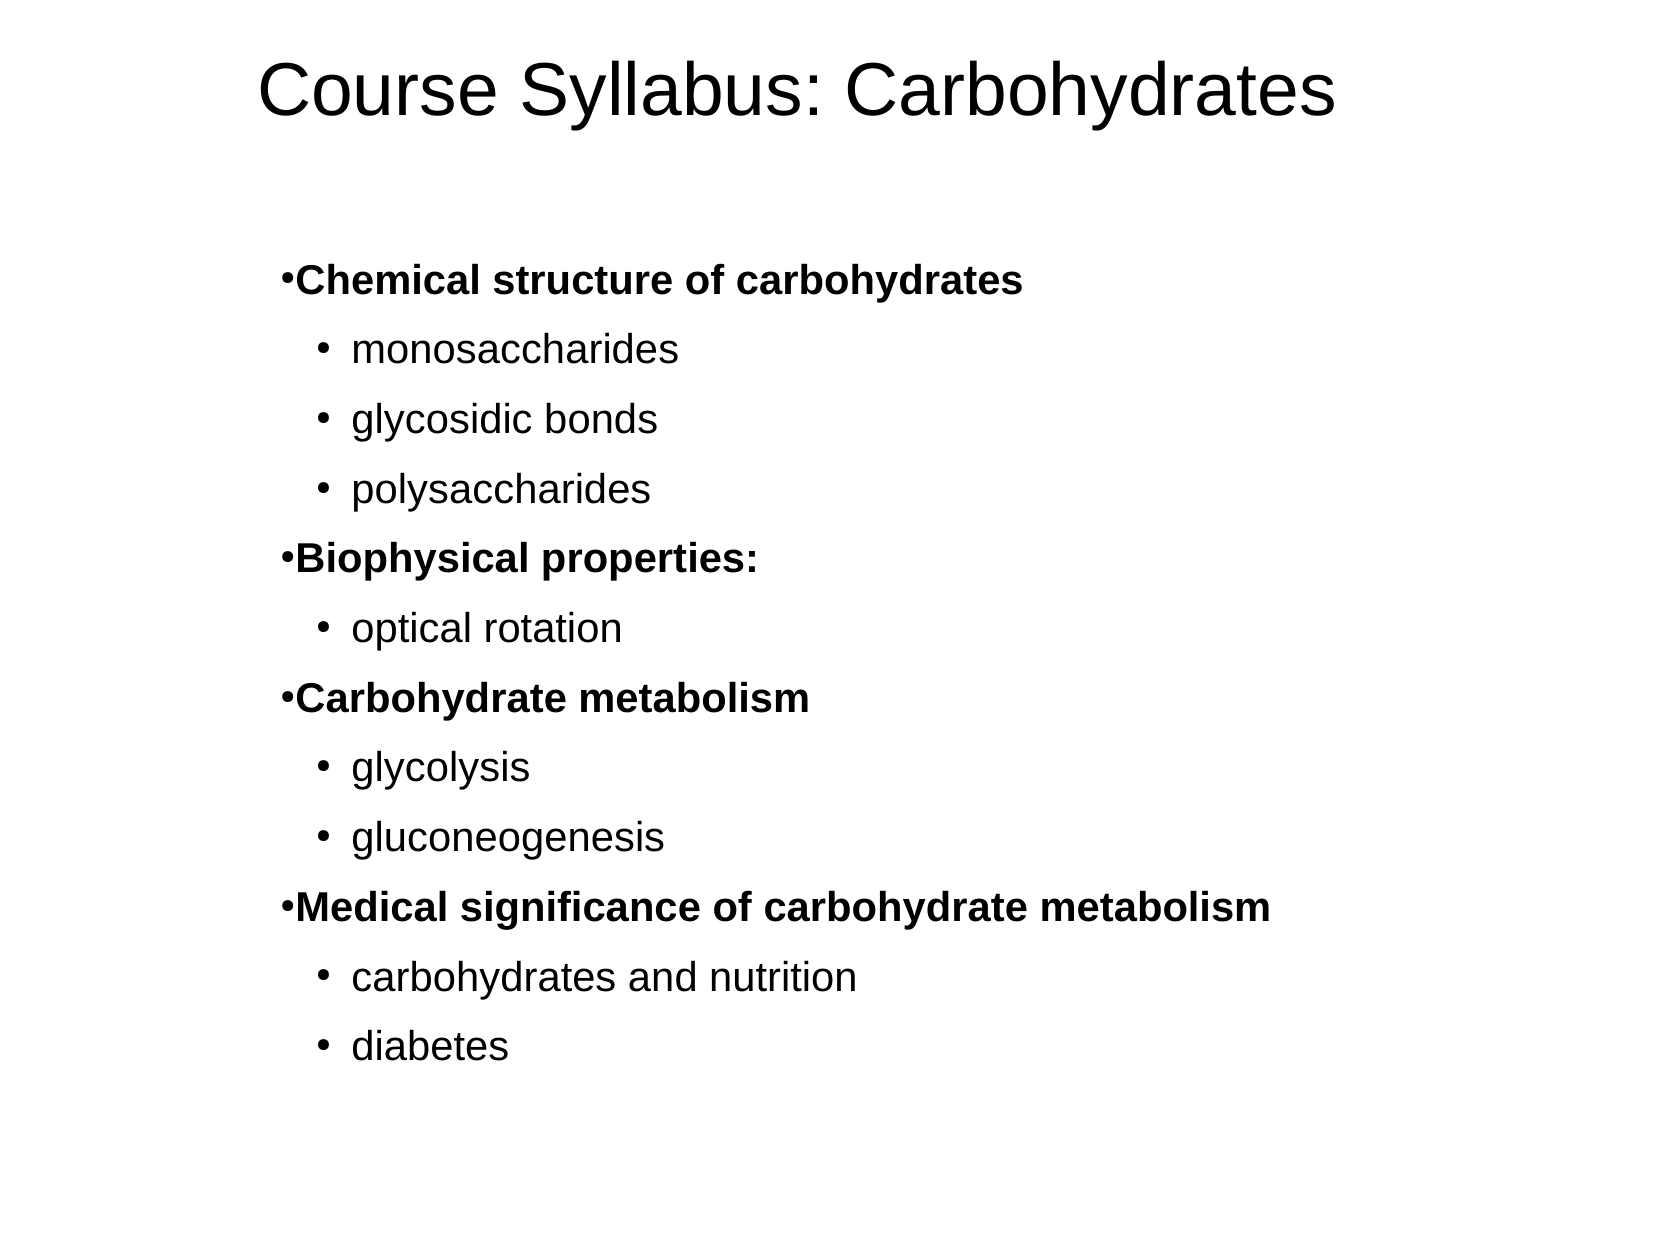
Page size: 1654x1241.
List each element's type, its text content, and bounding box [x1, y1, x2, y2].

title Course Syllabus: Carbohydrates [53, 25, 1542, 154]
text_box Chemical structure of carbohydrates monosaccharides glycosidic bonds polysaccharides Biophysical properties: optical rotation Carbohydrate metabolism glycolysis gluconeogenesis Medical significance of carbohydrate metabolism carbohydrates and nutrition diabetes [265, 225, 1536, 1063]
